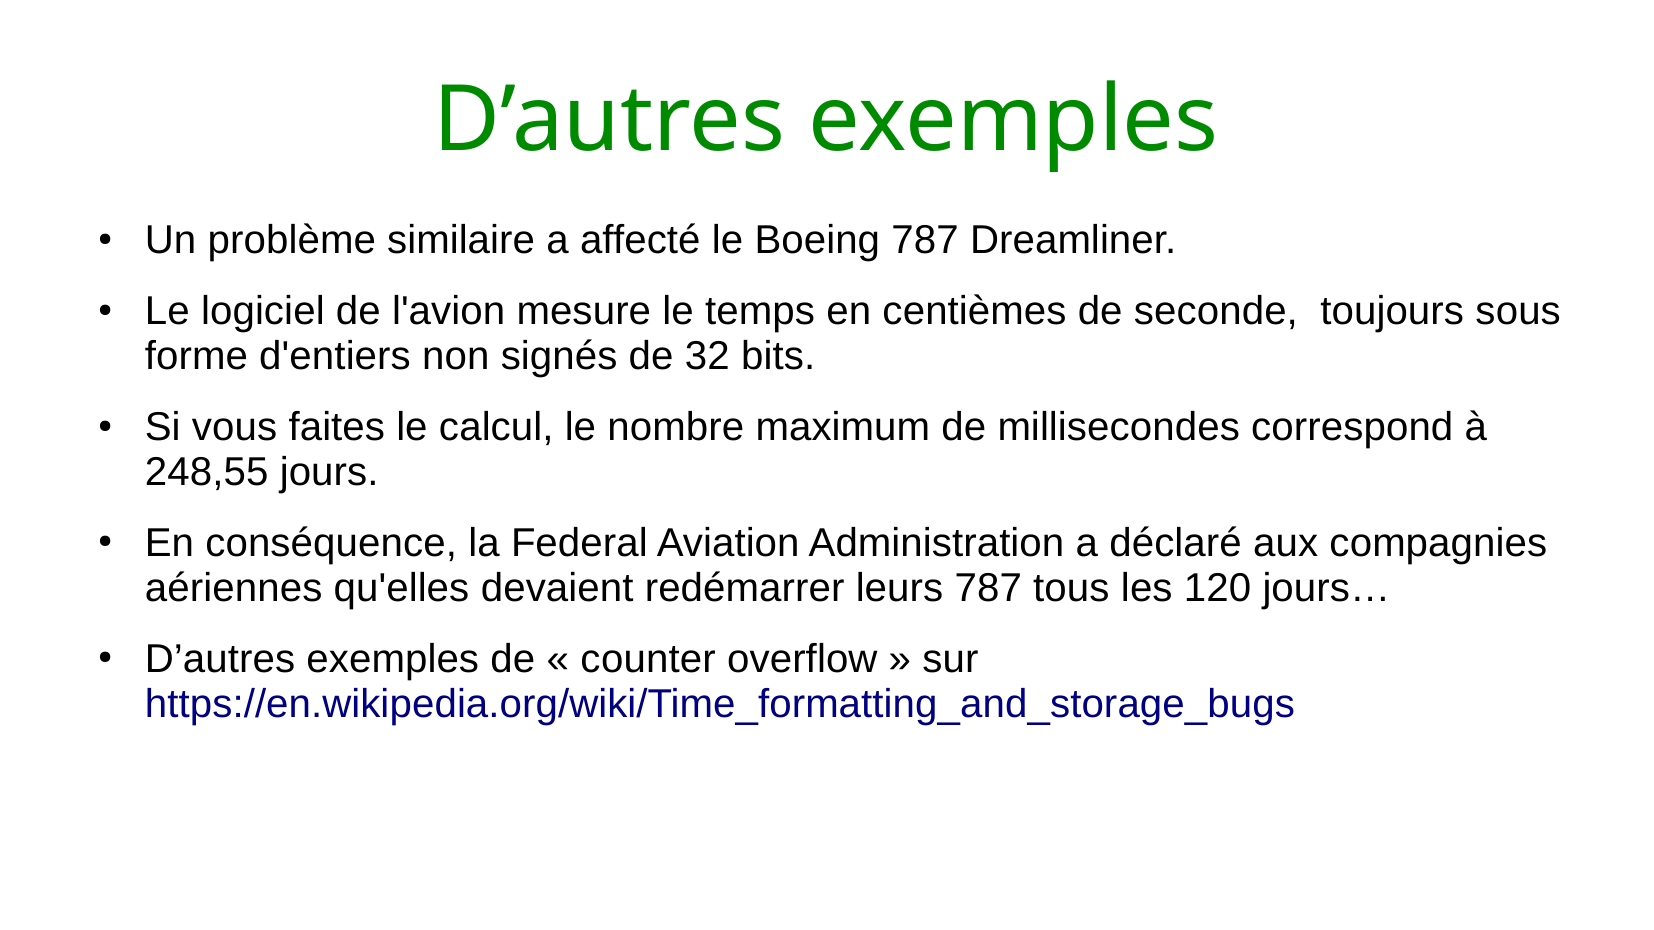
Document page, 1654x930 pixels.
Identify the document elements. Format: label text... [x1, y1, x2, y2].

title D’autres exemples [82, 37, 1571, 193]
list Un problème similaire a affecté le Boeing 787 Dreamliner. Le logiciel de l'avion mesure le temps en centièmes de seconde, toujours sous forme d'entiers non signés de 32 bits. Si vous faites le calcul, le nombre maximum de millisecondes correspond à 248,55 jours. En conséquence, la Federal Aviation Administration a déclaré aux compagnies aériennes qu'elles devaient redémarrer leurs 787 tous les 120 jours… D’autres exemples de « counter overflow » sur https://en.wikipedia.org/wiki/Time_formatting_and_storage_bugs [82, 217, 1571, 757]
